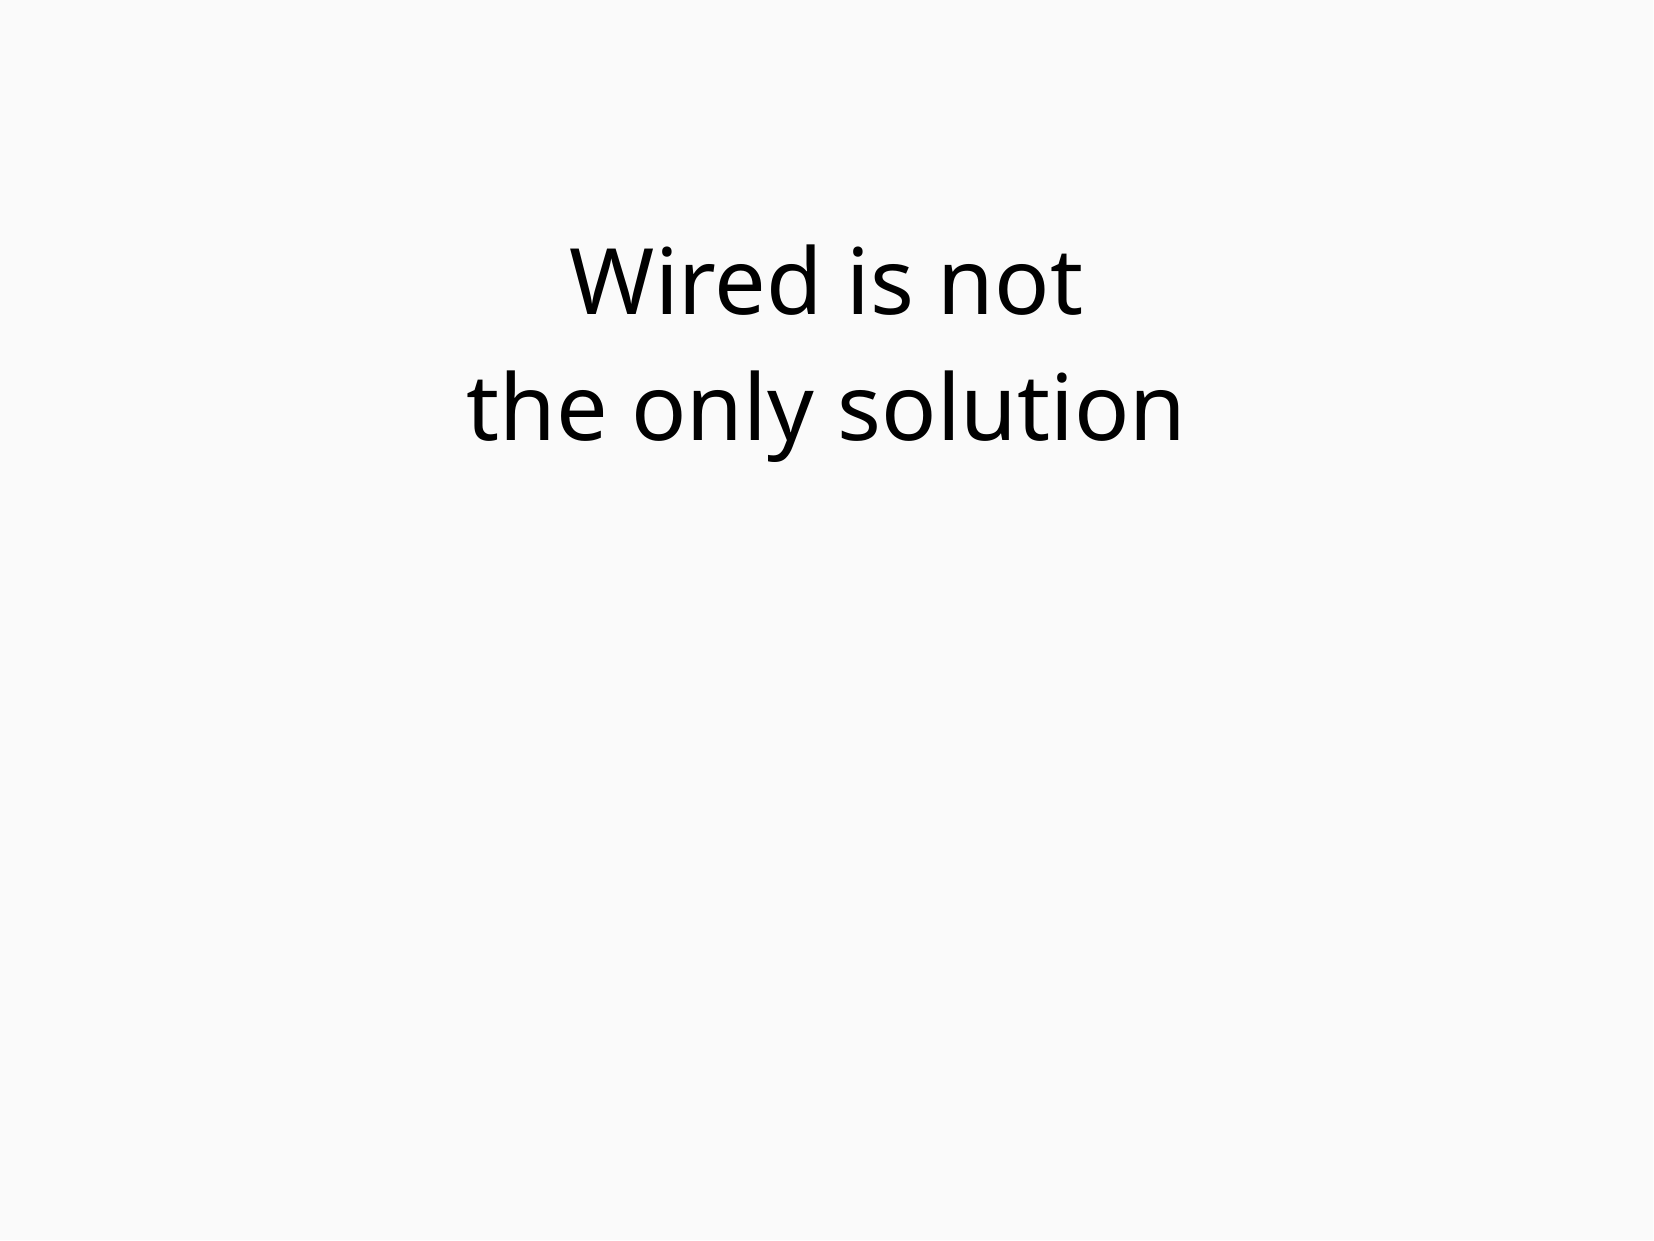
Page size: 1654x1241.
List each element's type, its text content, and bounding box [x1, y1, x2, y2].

subtitle Wired is not the only solution [82, 49, 1571, 1010]
